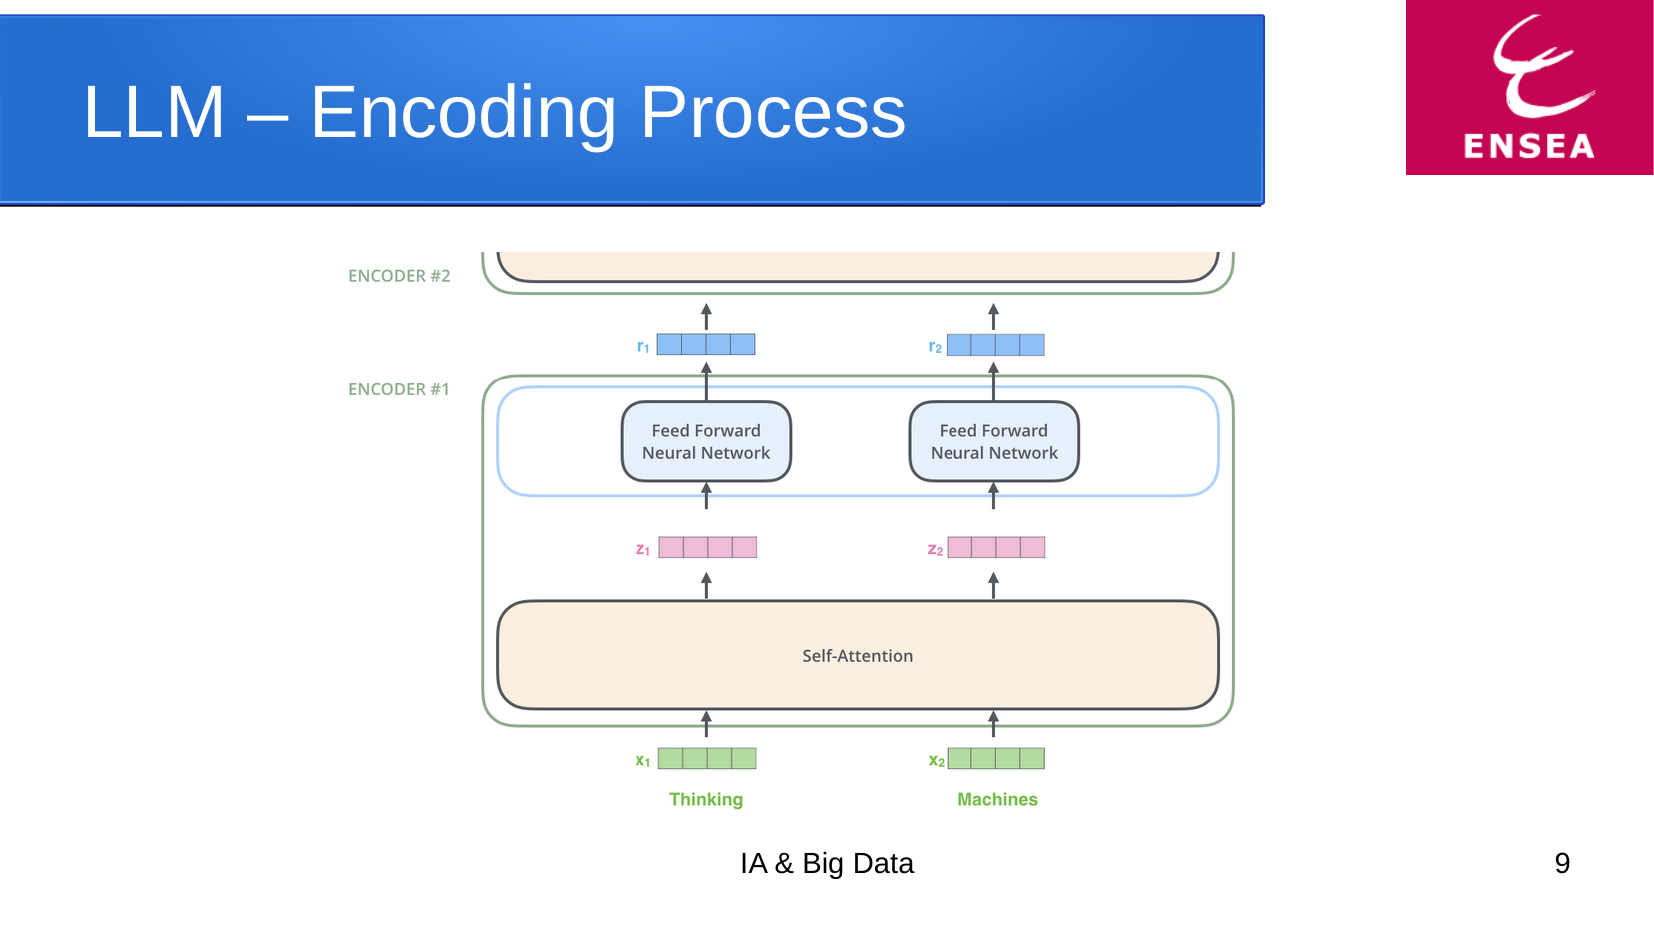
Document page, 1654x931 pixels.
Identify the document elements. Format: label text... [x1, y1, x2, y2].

title LLM – Encoding Process [82, 35, 1235, 189]
picture [323, 235, 1267, 815]
picture [1406, 0, 1654, 175]
